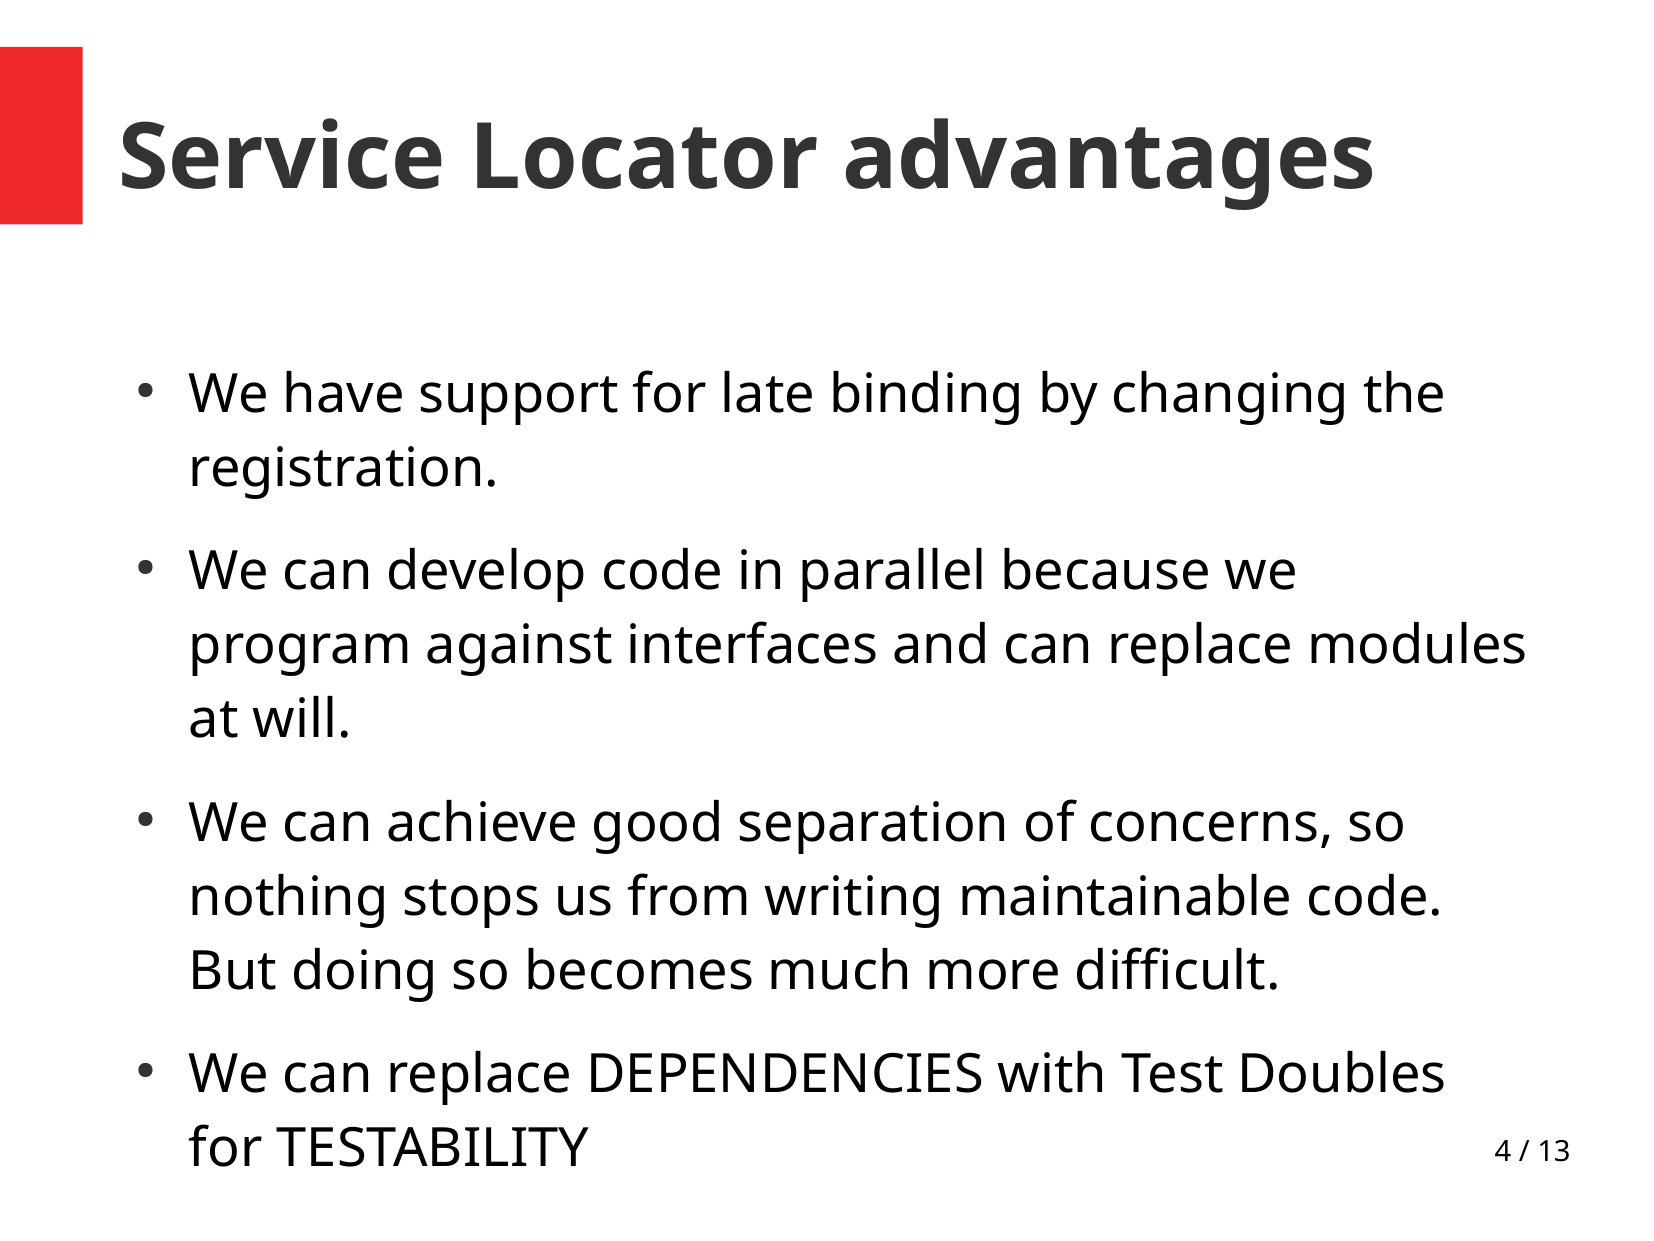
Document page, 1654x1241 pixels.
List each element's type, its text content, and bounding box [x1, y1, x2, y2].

title Service Locator advantages [118, 49, 1571, 257]
list We have support for late binding by changing the registration. We can develop code in parallel because we program against interfaces and can replace modules at will. We can achieve good separation of concerns, so nothing stops us from writing maintainable code. But doing so becomes much more difficult. We can replace DEPENDENCIES with Test Doubles for TESTABILITY [118, 354, 1536, 1074]
